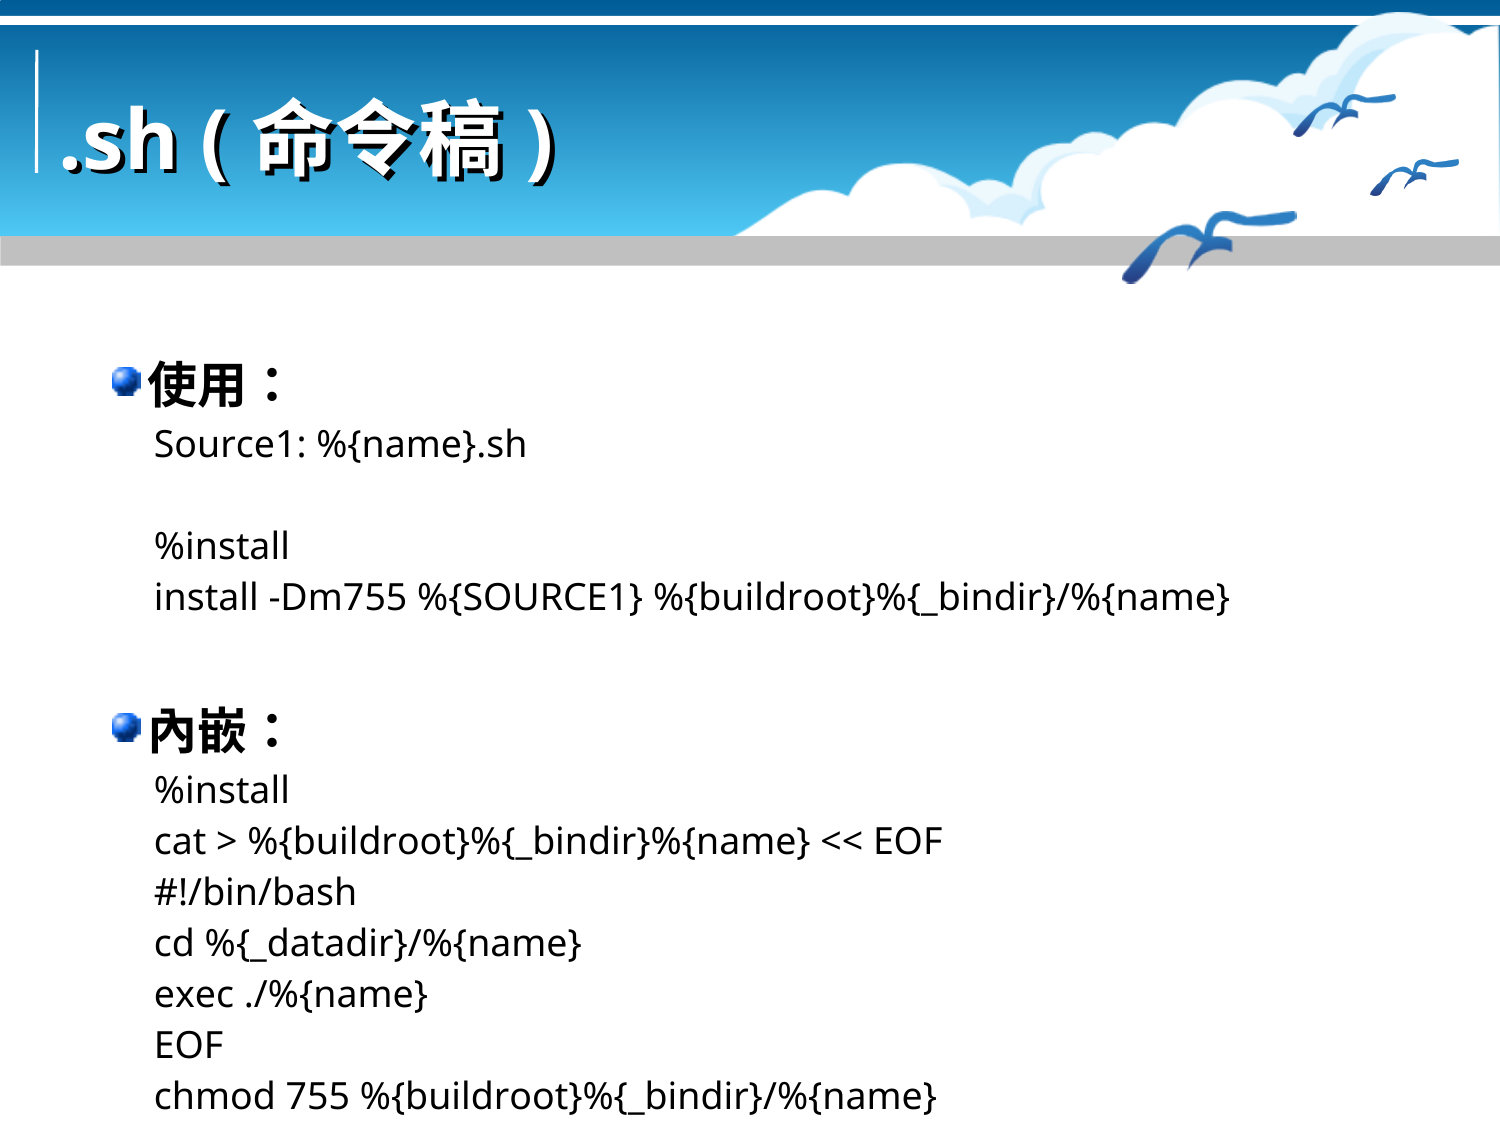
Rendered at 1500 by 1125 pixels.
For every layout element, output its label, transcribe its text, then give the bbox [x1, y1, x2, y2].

list 使用： Source1: %{name}.sh %install install -Dm755 %{SOURCE1} %{buildroot}%{_bindir}/%{name} 內嵌： %install cat > %{buildroot}%{_bindir}%{name} << EOF #!/bin/bash cd %{_datadir}/%{name} exec ./%{name} EOF chmod 755 %{buildroot}%{_bindir}/%{name} [112, 309, 1437, 1060]
picture [730, 12, 1500, 284]
title .sh (命令稿) [59, 86, 1465, 186]
